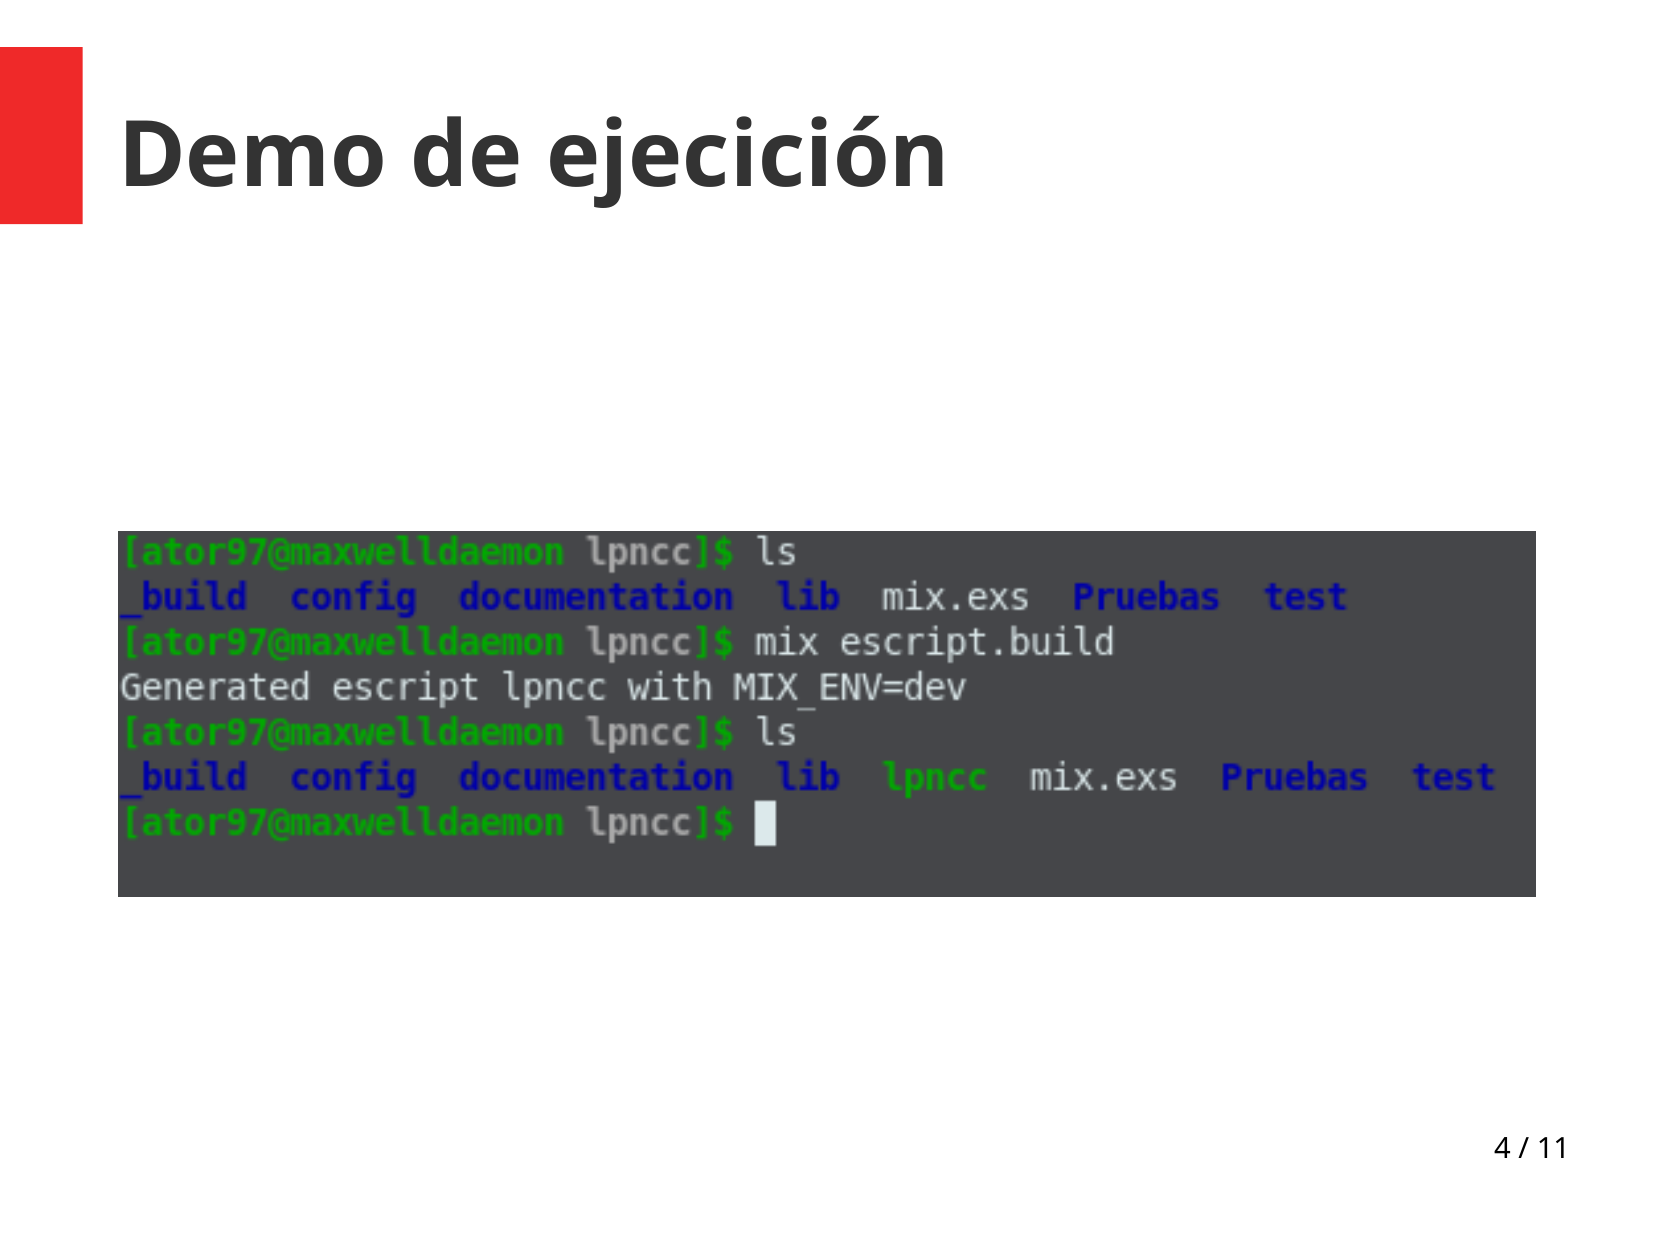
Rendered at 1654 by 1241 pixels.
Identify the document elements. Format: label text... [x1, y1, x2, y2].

picture [118, 531, 1536, 897]
title Demo de ejecición [118, 49, 1571, 257]
